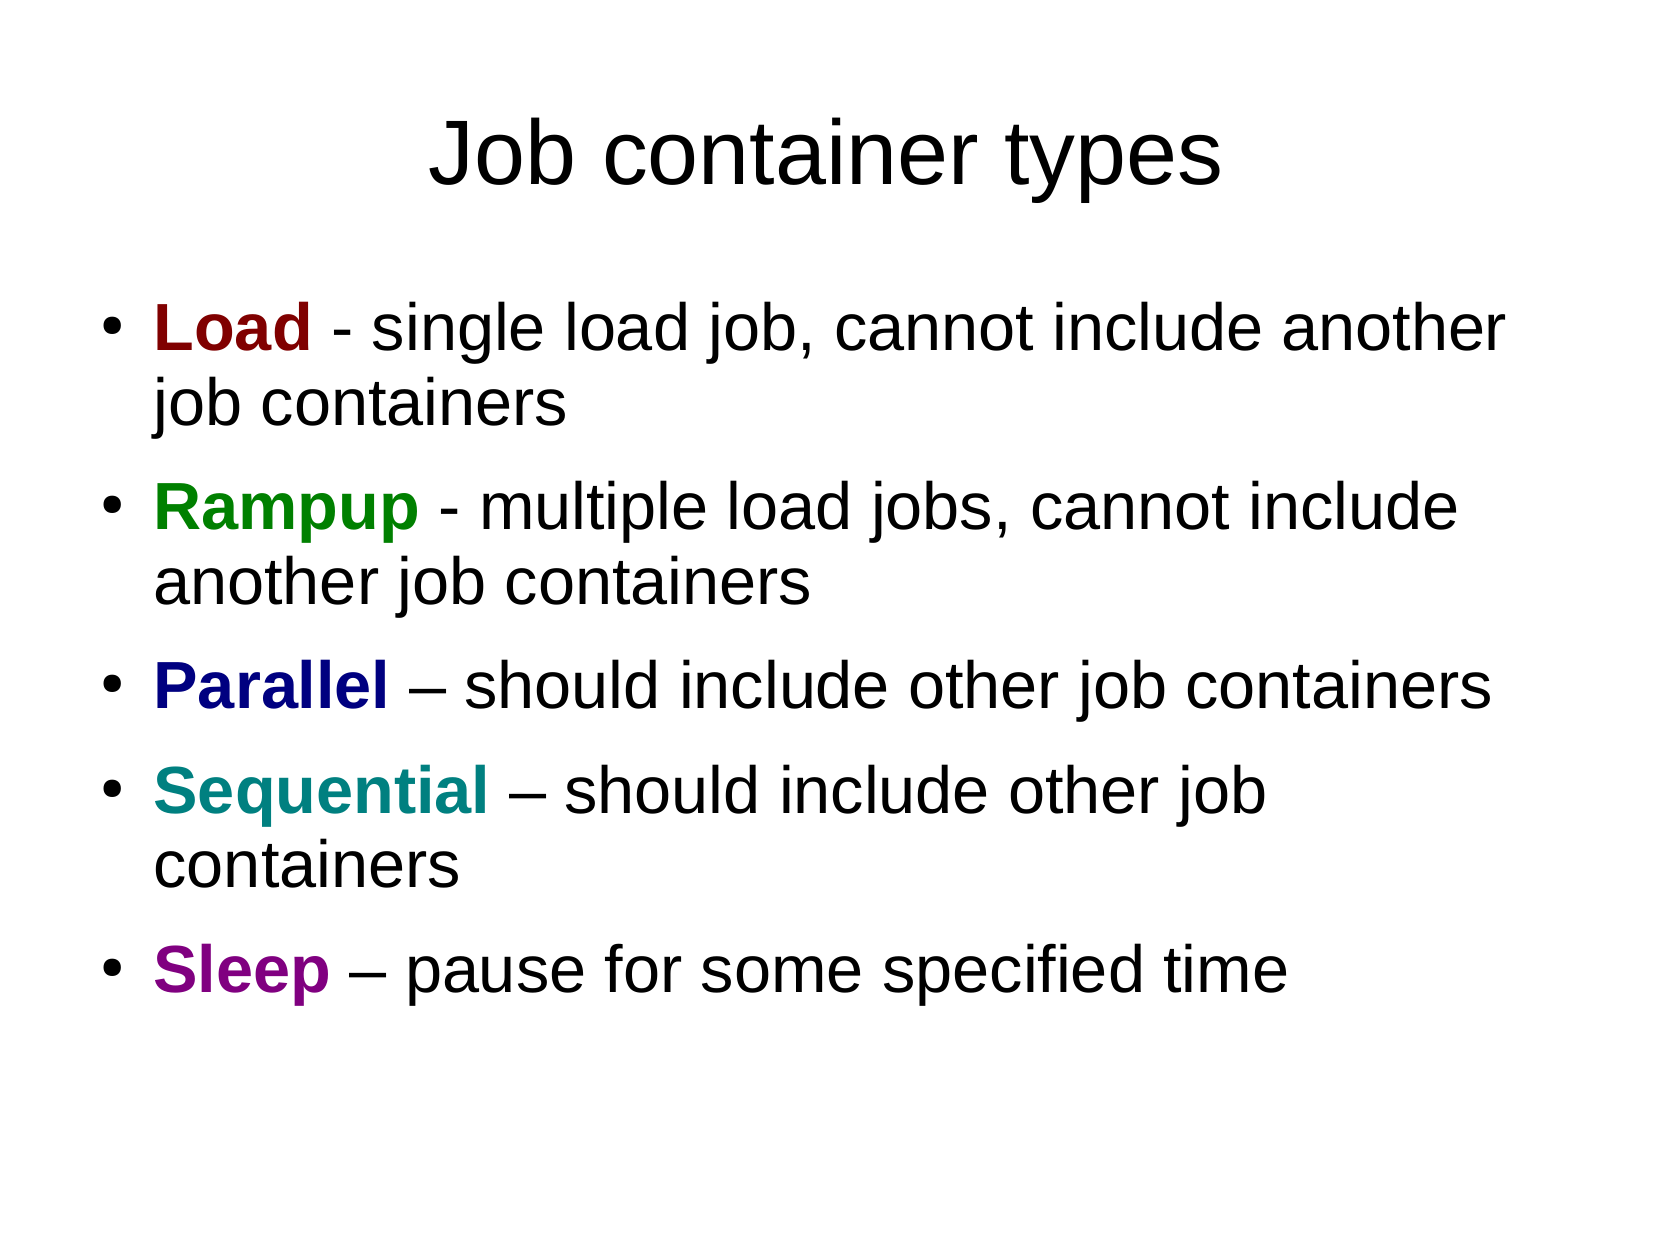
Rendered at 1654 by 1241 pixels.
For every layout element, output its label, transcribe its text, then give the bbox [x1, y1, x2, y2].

list Load - single load job, cannot include another job containers Rampup - multiple load jobs, cannot include another job containers Parallel – should include other job containers Sequential – should include other job containers Sleep – pause for some specified time [82, 290, 1571, 1010]
title Job container types [82, 49, 1571, 257]
